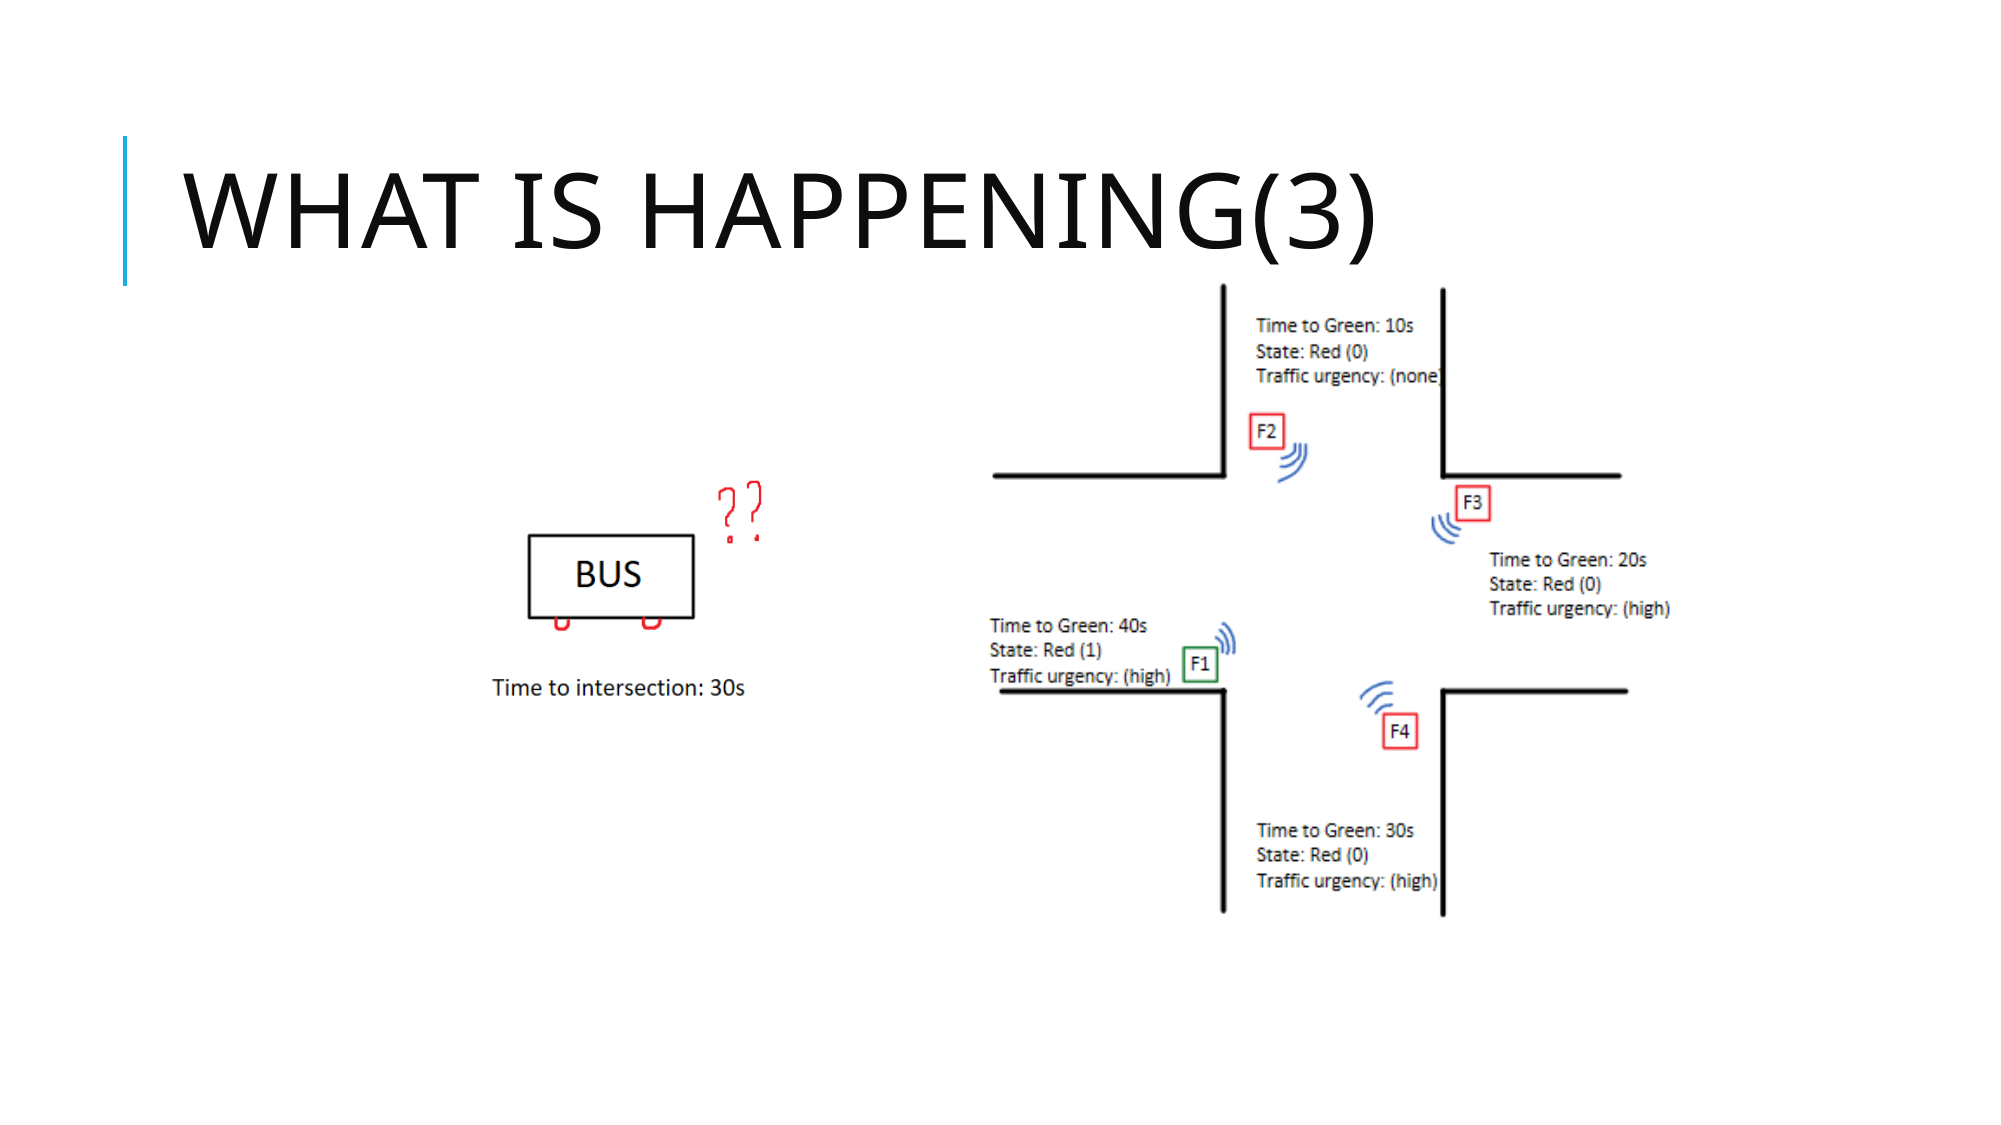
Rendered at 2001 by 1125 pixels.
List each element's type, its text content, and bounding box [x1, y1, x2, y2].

picture [466, 471, 806, 711]
title What is happening(3) [168, 96, 1763, 343]
picture [981, 277, 1687, 952]
